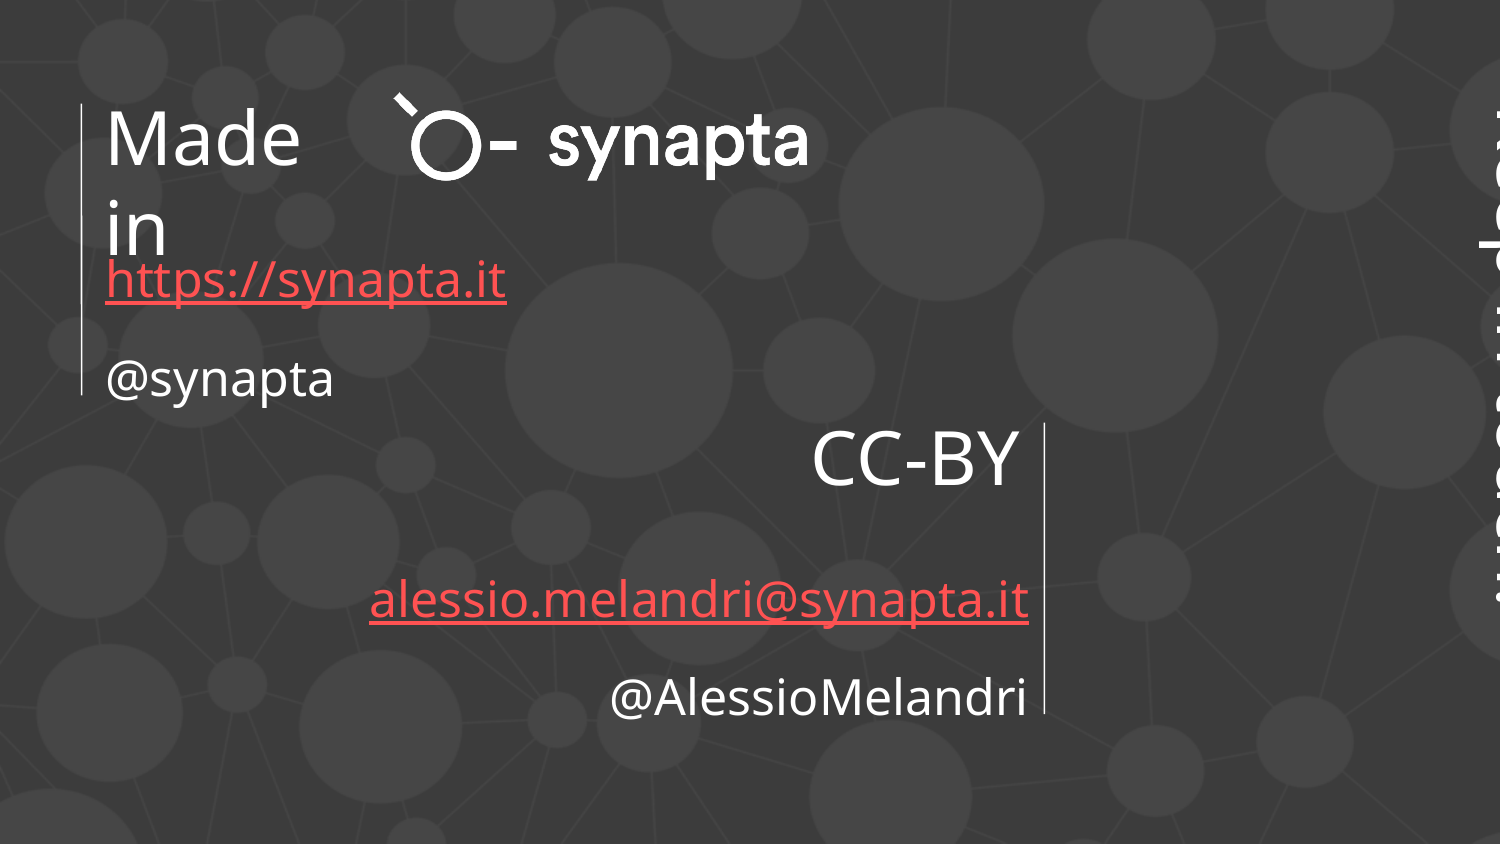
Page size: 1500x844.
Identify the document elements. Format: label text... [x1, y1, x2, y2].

text_box CC-BY [795, 395, 1045, 518]
title Keep in touch! [1449, 89, 1500, 755]
picture [0, 0, 1500, 844]
text_box alessio.melandri@synapta.it @AlessioMelandri [312, 517, 1045, 770]
text_box Made in [89, 75, 394, 197]
text_box https://synapta.it @synapta [89, 197, 822, 451]
